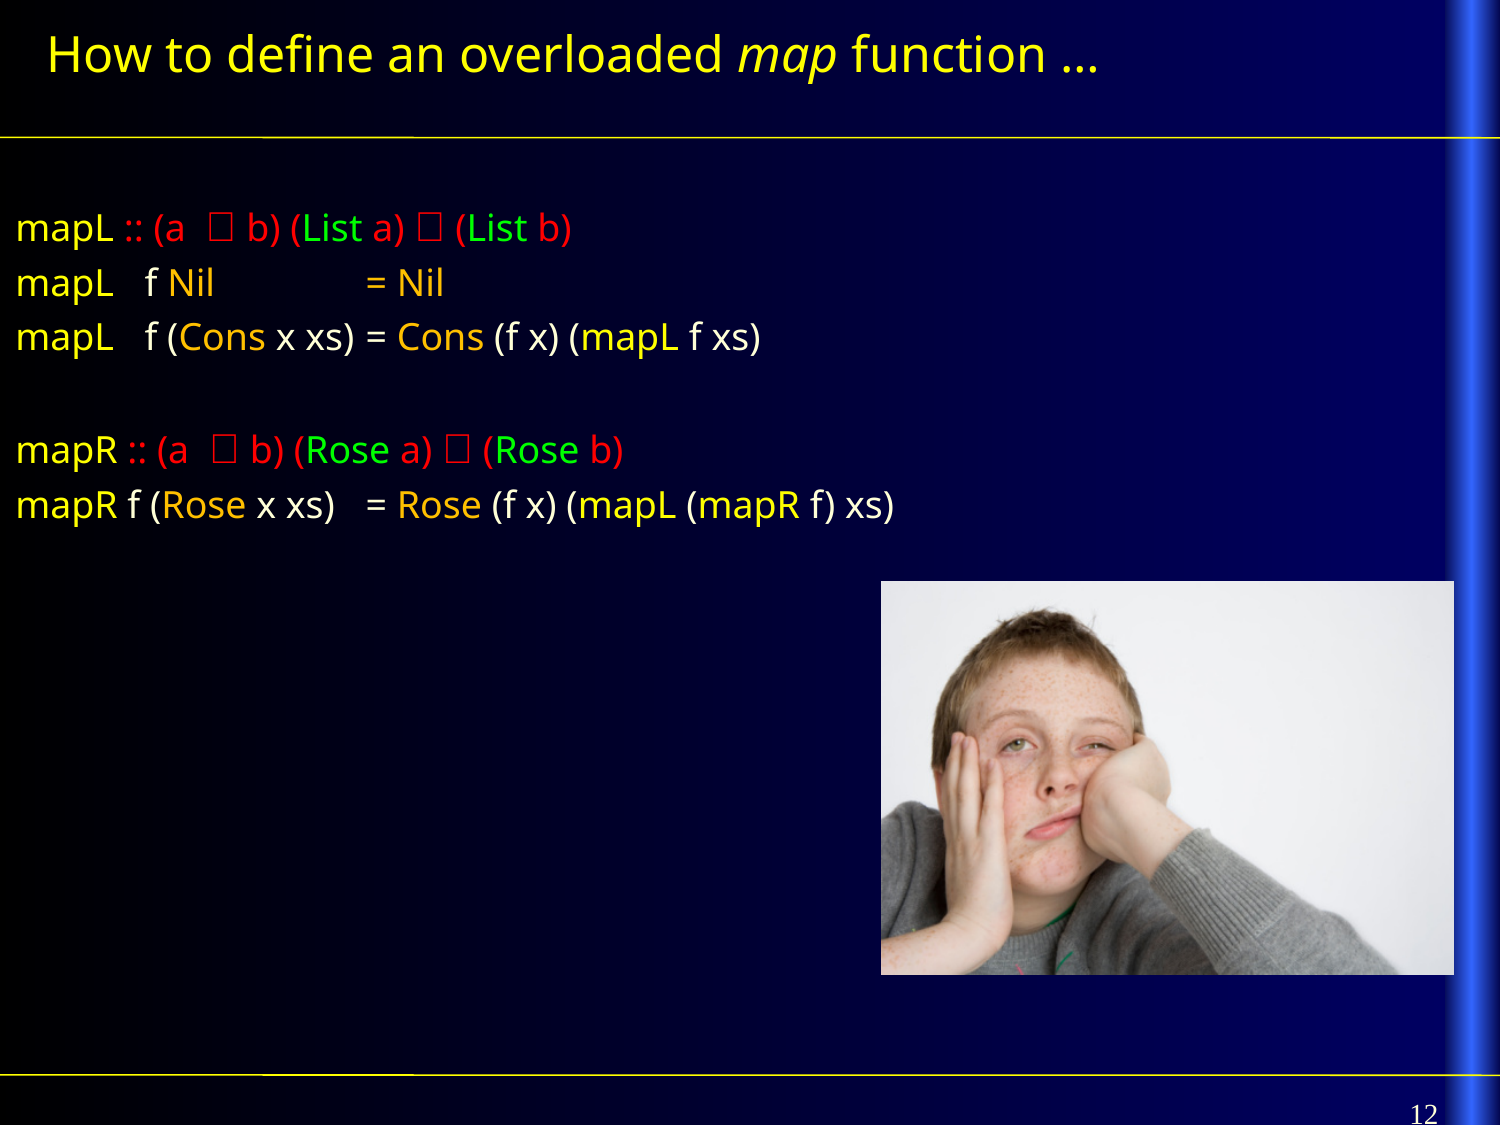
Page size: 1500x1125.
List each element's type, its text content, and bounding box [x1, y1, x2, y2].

text_box How to define an overloaded map function … [31, 0, 1450, 113]
text_box mapL :: (a  b) (List a)  (List b) mapL f Nil = Nil mapL f (Cons x xs) = Cons (f x) (mapL f xs) mapR :: (a  b) (Rose a)  (Rose b) mapR f (Rose x xs) = Rose (f x) (mapL (mapR f) xs) [0, 137, 1450, 1026]
picture [881, 581, 1454, 976]
